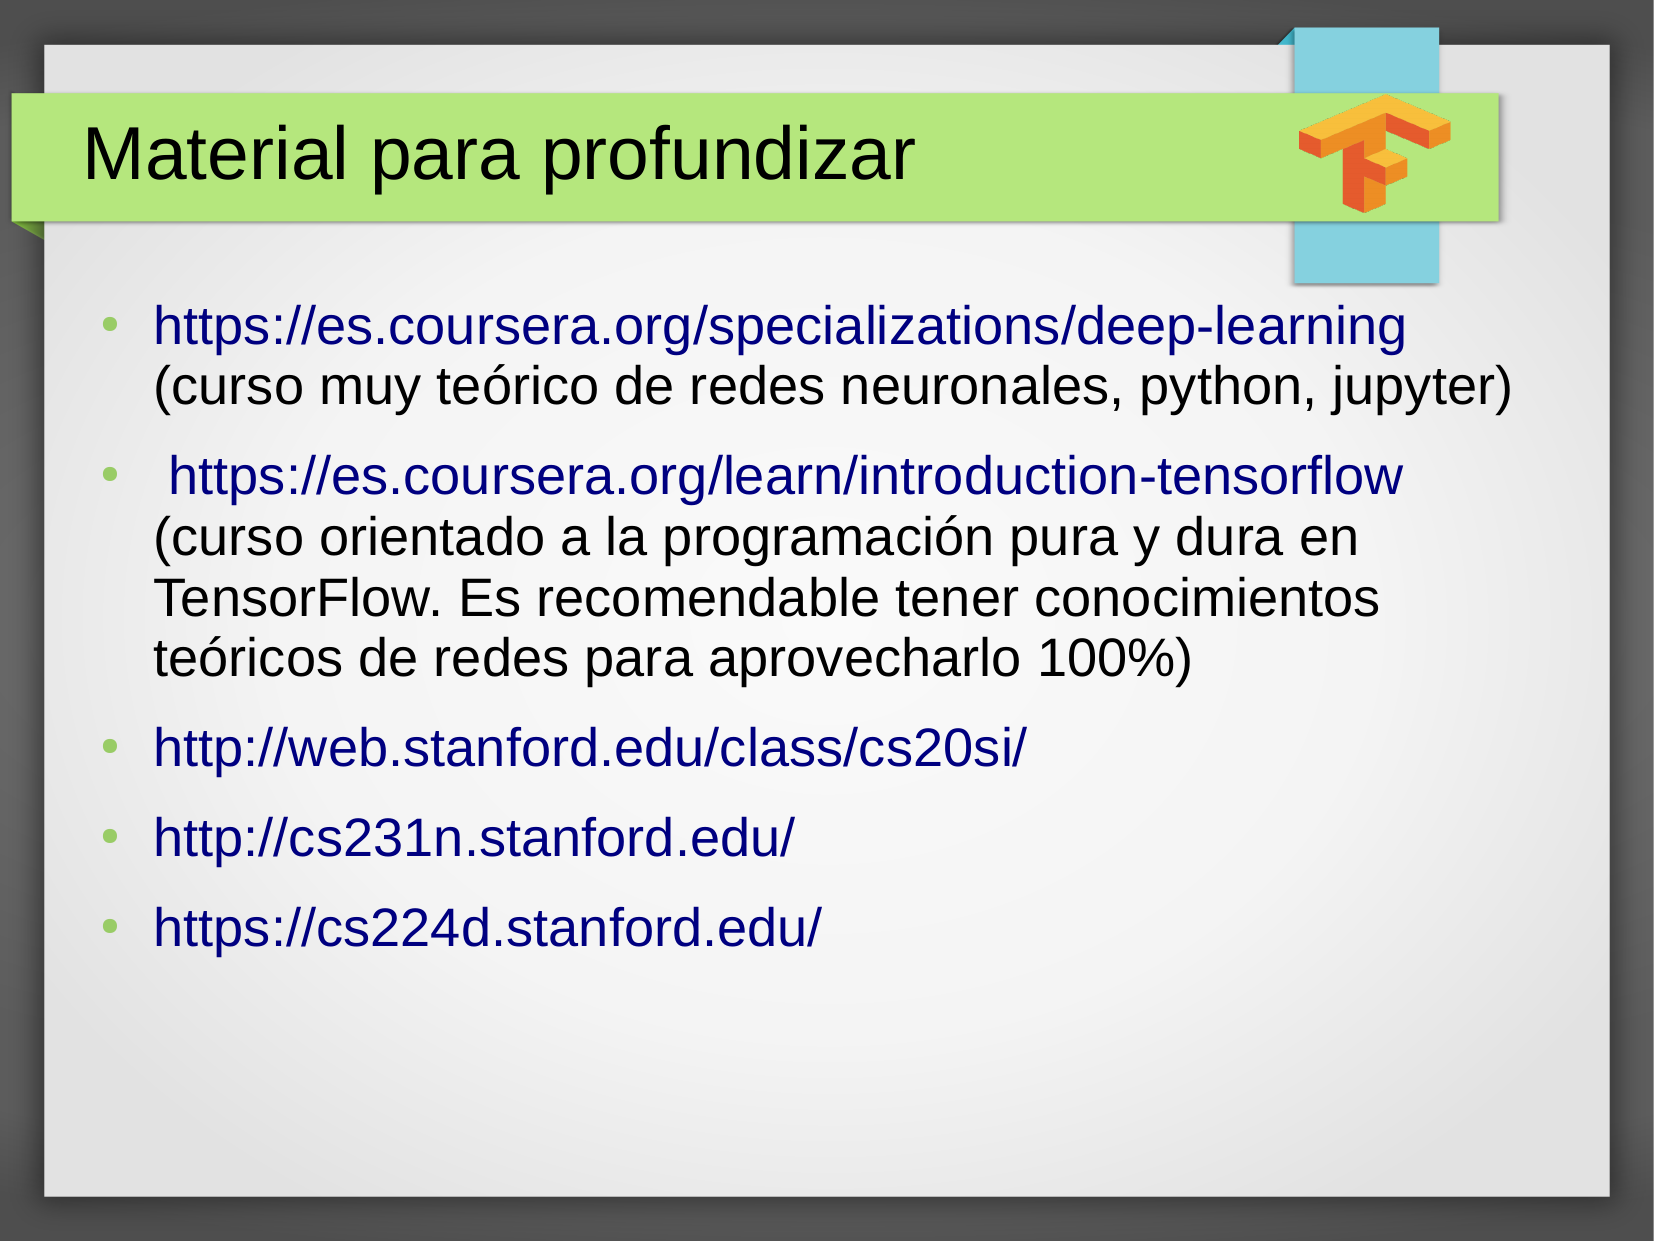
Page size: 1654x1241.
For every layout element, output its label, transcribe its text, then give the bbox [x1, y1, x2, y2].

picture [0, 0, 1654, 1241]
title Material para profundizar [82, 94, 1264, 213]
list https://es.coursera.org/specializations/deep-learning (curso muy teórico de redes neuronales, python, jupyter) https://es.coursera.org/learn/introduction-tensorflow (curso orientado a la programación pura y dura en TensorFlow. Es recomendable tener conocimientos teóricos de redes para aprovecharlo 100%) http://web.stanford.edu/class/cs20si/ http://cs231n.stanford.edu/ https://cs224d.stanford.edu/ [82, 295, 1571, 1015]
